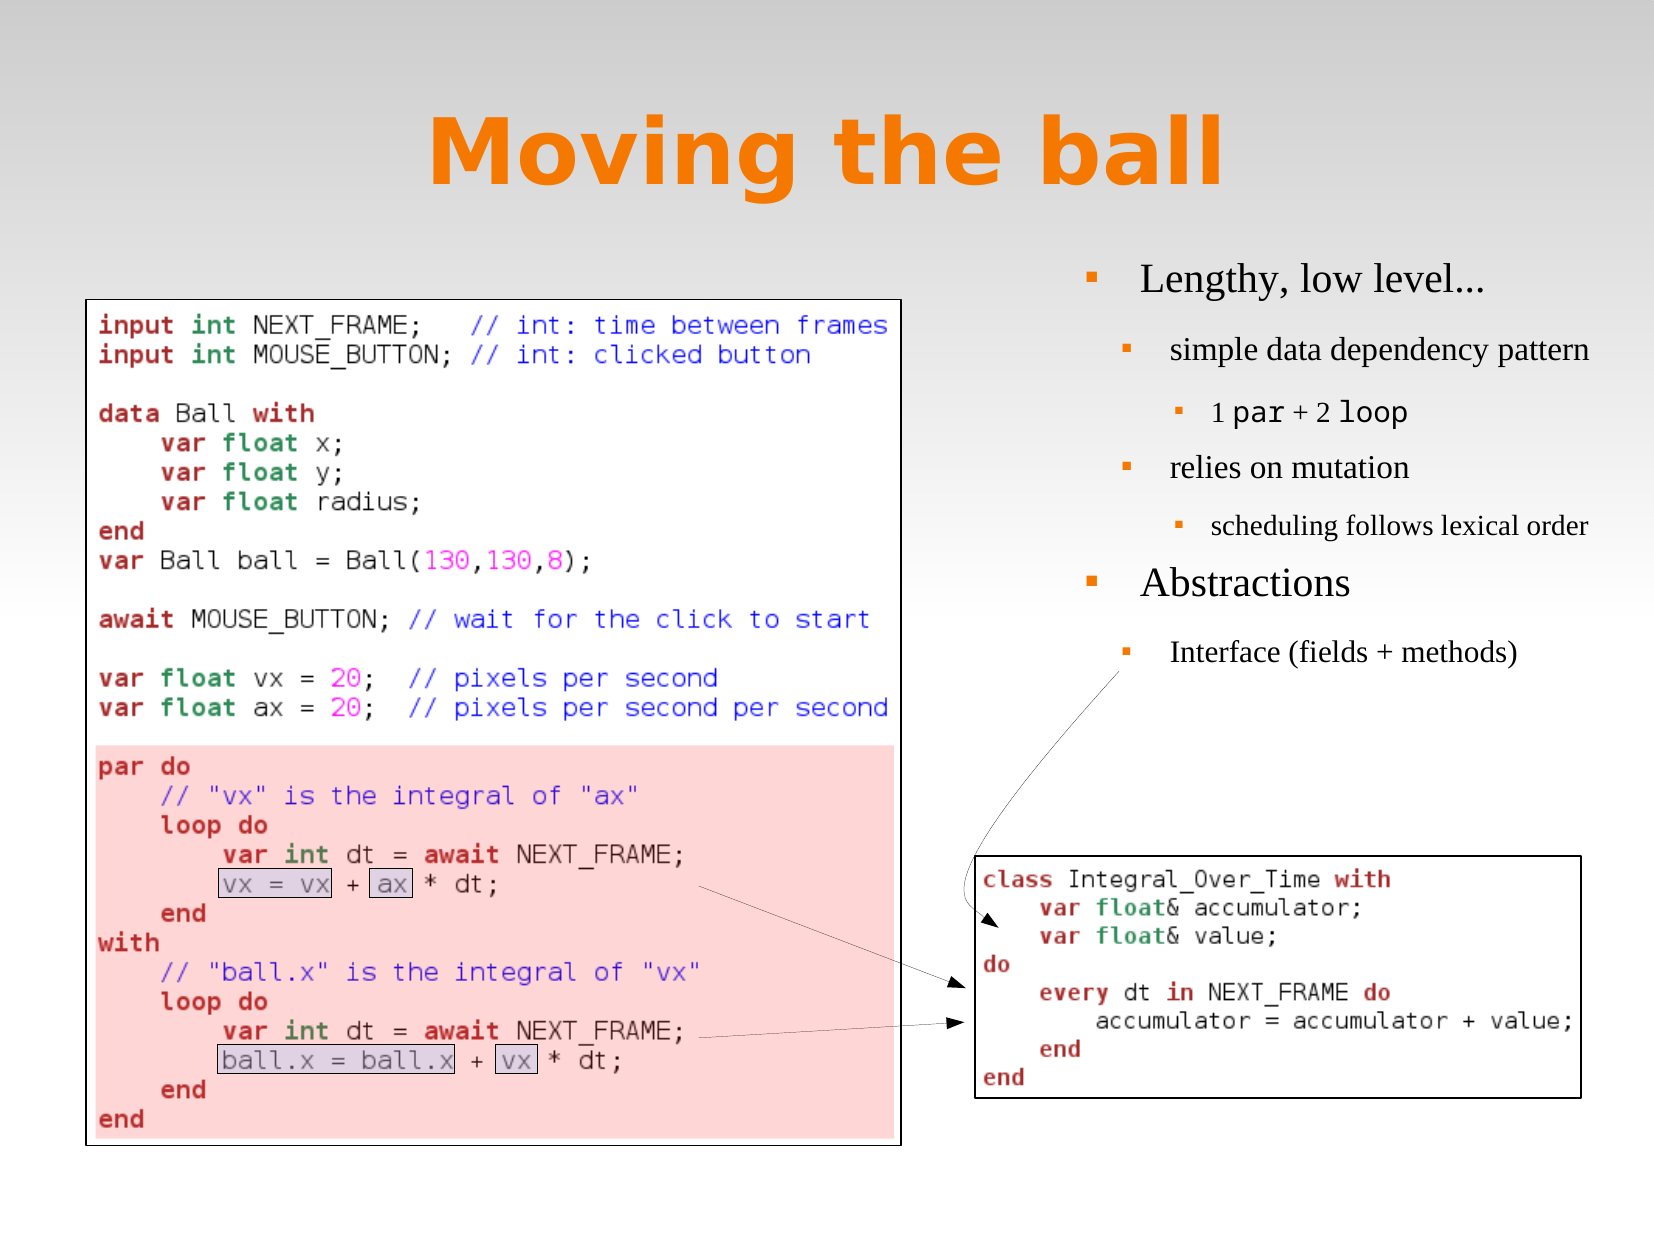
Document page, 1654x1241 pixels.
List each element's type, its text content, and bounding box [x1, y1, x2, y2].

picture [975, 856, 1581, 1098]
text_box [95, 745, 894, 1139]
title Moving the ball [82, 49, 1571, 257]
picture [894, 962, 901, 1026]
list Lengthy, low level... simple data dependency pattern 1 par + 2 loop relies on mutation scheduling follows lexical order Abstractions Interface (fields + methods) [998, 254, 1651, 813]
picture [86, 300, 901, 1145]
